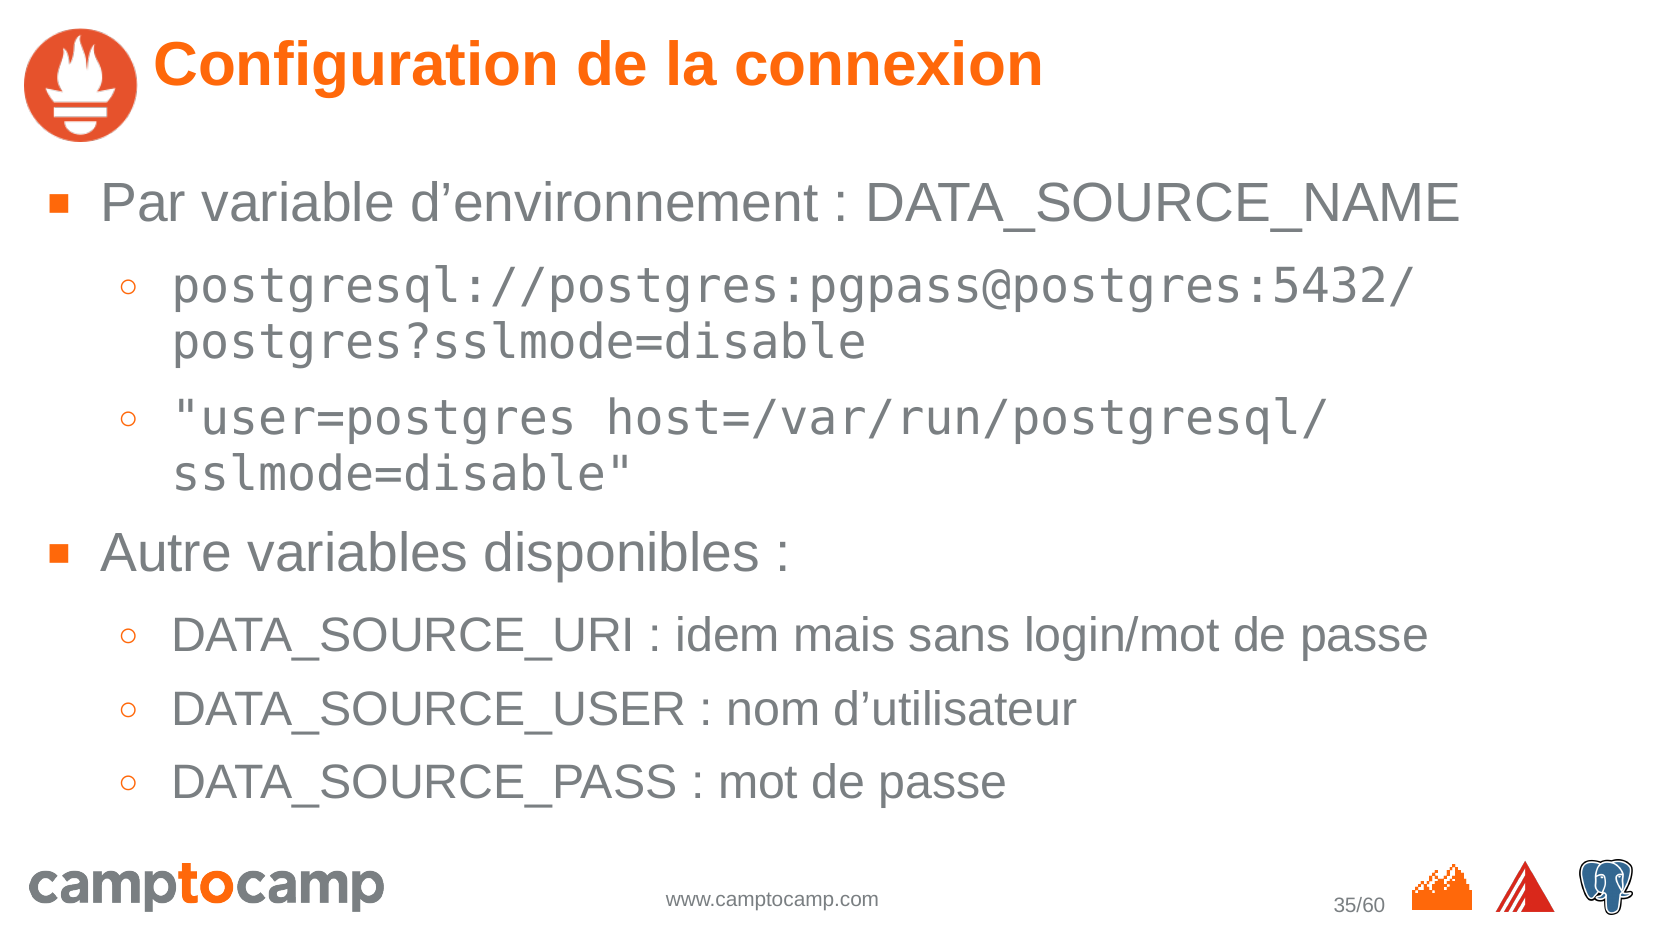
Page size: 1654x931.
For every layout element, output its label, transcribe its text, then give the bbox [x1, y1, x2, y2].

title Configuration de la connexion [153, 29, 1625, 156]
picture [29, 863, 384, 912]
list Par variable d’environnement : DATA_SOURCE_NAME postgresql://postgres:pgpass@postgres:5432/postgres?sslmode=disable "user=postgres host=/var/run/postgresql/ sslmode=disable" Autre variables disponibles : DATA_SOURCE_URI : idem mais sans login/mot de passe DATA_SOURCE_USER : nom d’utilisateur DATA_SOURCE_PASS : mot de passe [29, 171, 1625, 827]
picture [24, 28, 139, 142]
picture [1579, 859, 1633, 915]
picture [1495, 856, 1556, 917]
picture [1412, 864, 1472, 910]
